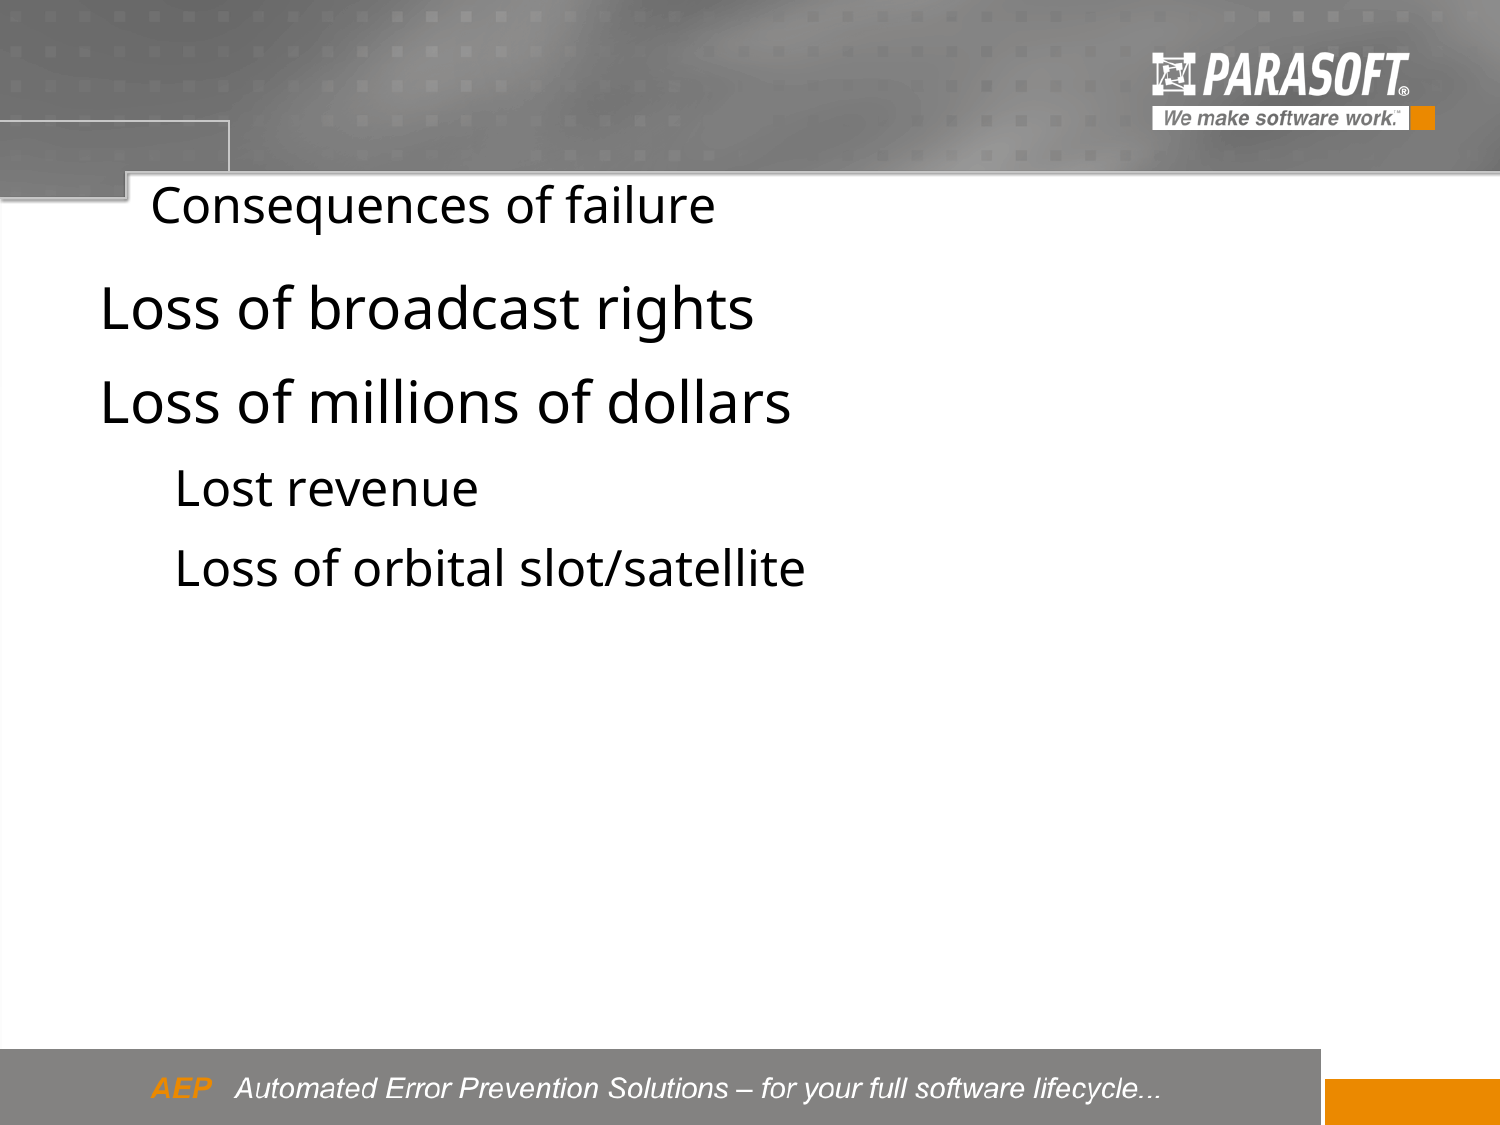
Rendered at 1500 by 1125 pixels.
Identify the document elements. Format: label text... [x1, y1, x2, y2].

list Loss of broadcast rights Loss of millions of dollars Lost revenue Loss of orbital slot/satellite [99, 267, 1450, 995]
picture [0, 0, 1500, 1125]
title Consequences of failure [150, 173, 1426, 235]
